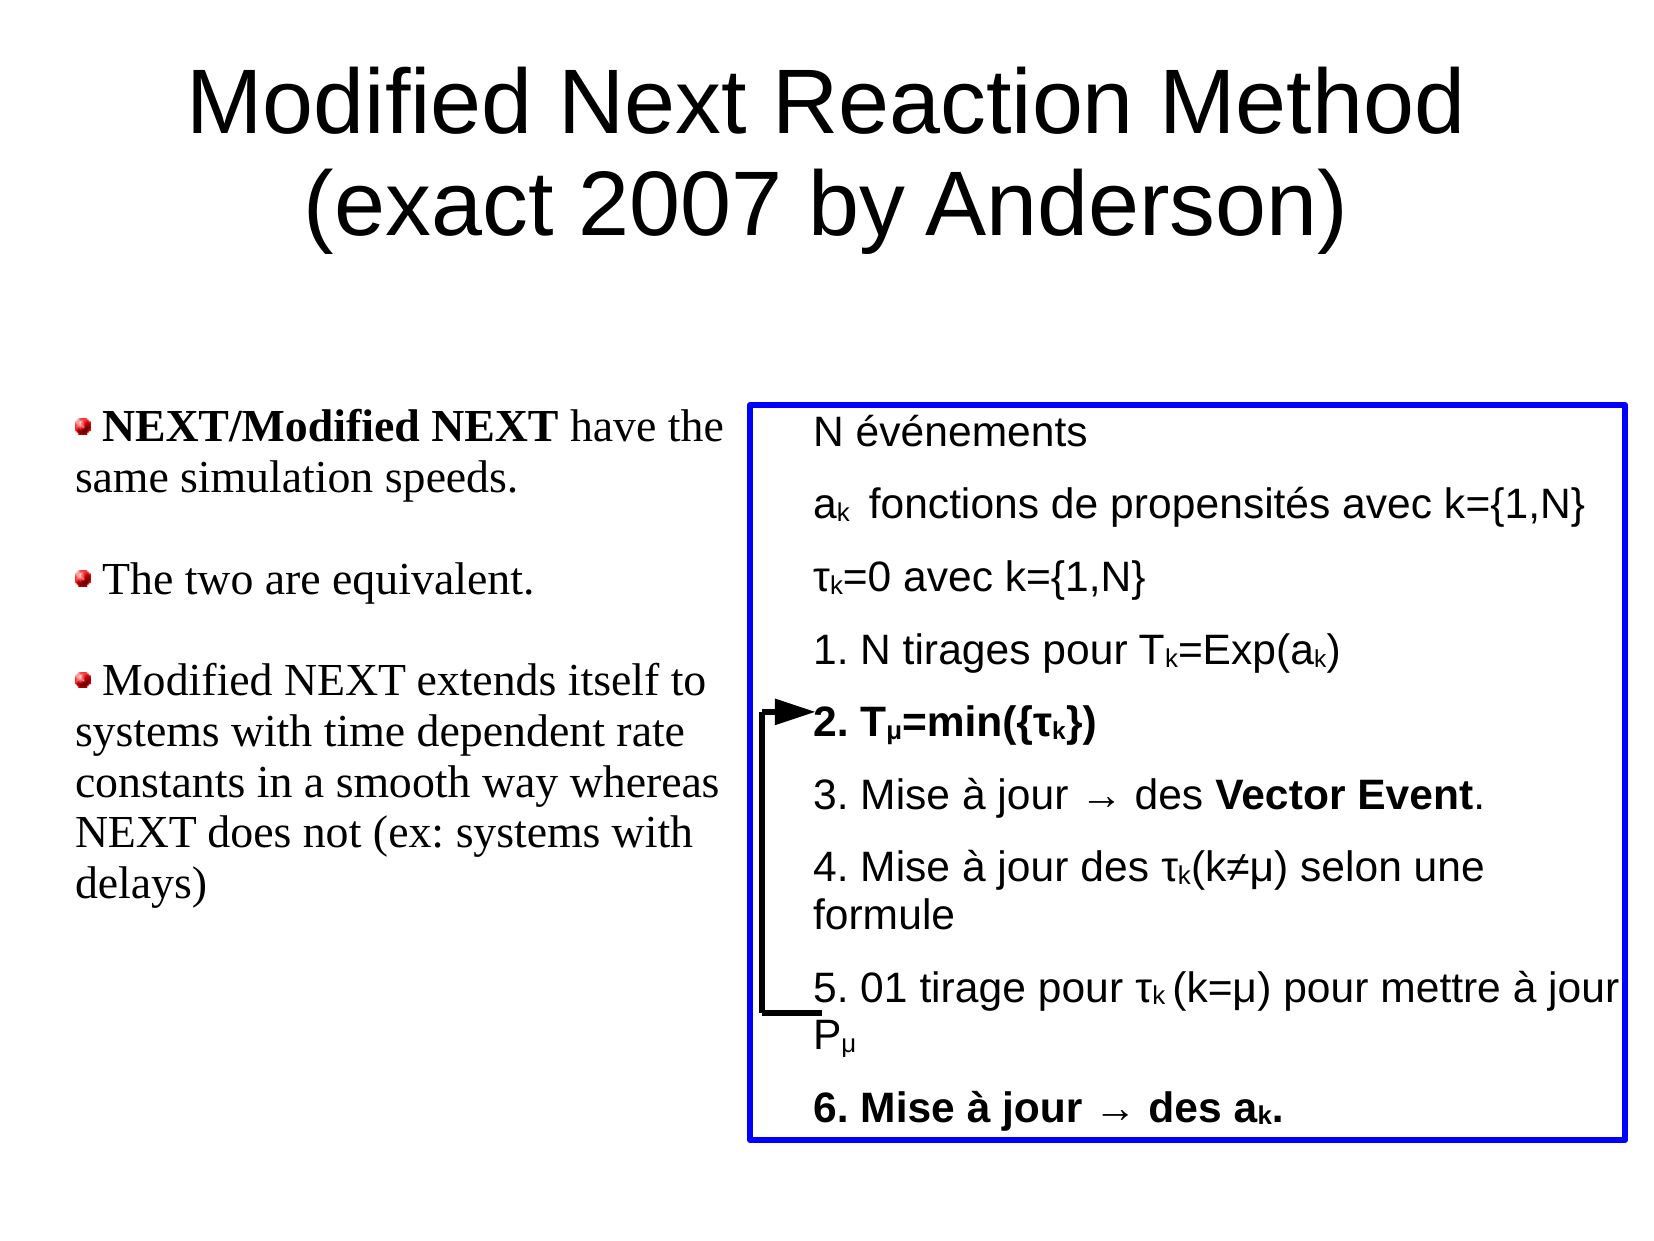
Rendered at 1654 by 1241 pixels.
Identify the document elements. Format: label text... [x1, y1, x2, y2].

subtitle NEXT/Modified NEXT have the same simulation speeds. The two are equivalent. Modified NEXT extends itself to systems with time dependent rate constants in a smooth way whereas NEXT does not (ex: systems with delays) [75, 334, 796, 976]
title Modified Next Reaction Method (exact 2007 by Anderson) [82, 49, 1571, 257]
list N événements ak fonctions de propensités avec k={1,N} τk=0 avec k={1,N} 1. N tirages pour Tk=Exp(ak) 2. Tμ=min({τk}) 3. Mise à jour → des Vector Event. 4. Mise à jour des τk(k≠μ) selon une formule 5. 01 tirage pour τk (k=μ) pour mettre à jour Pμ 6. Mise à jour → des ak. [750, 405, 1625, 1141]
